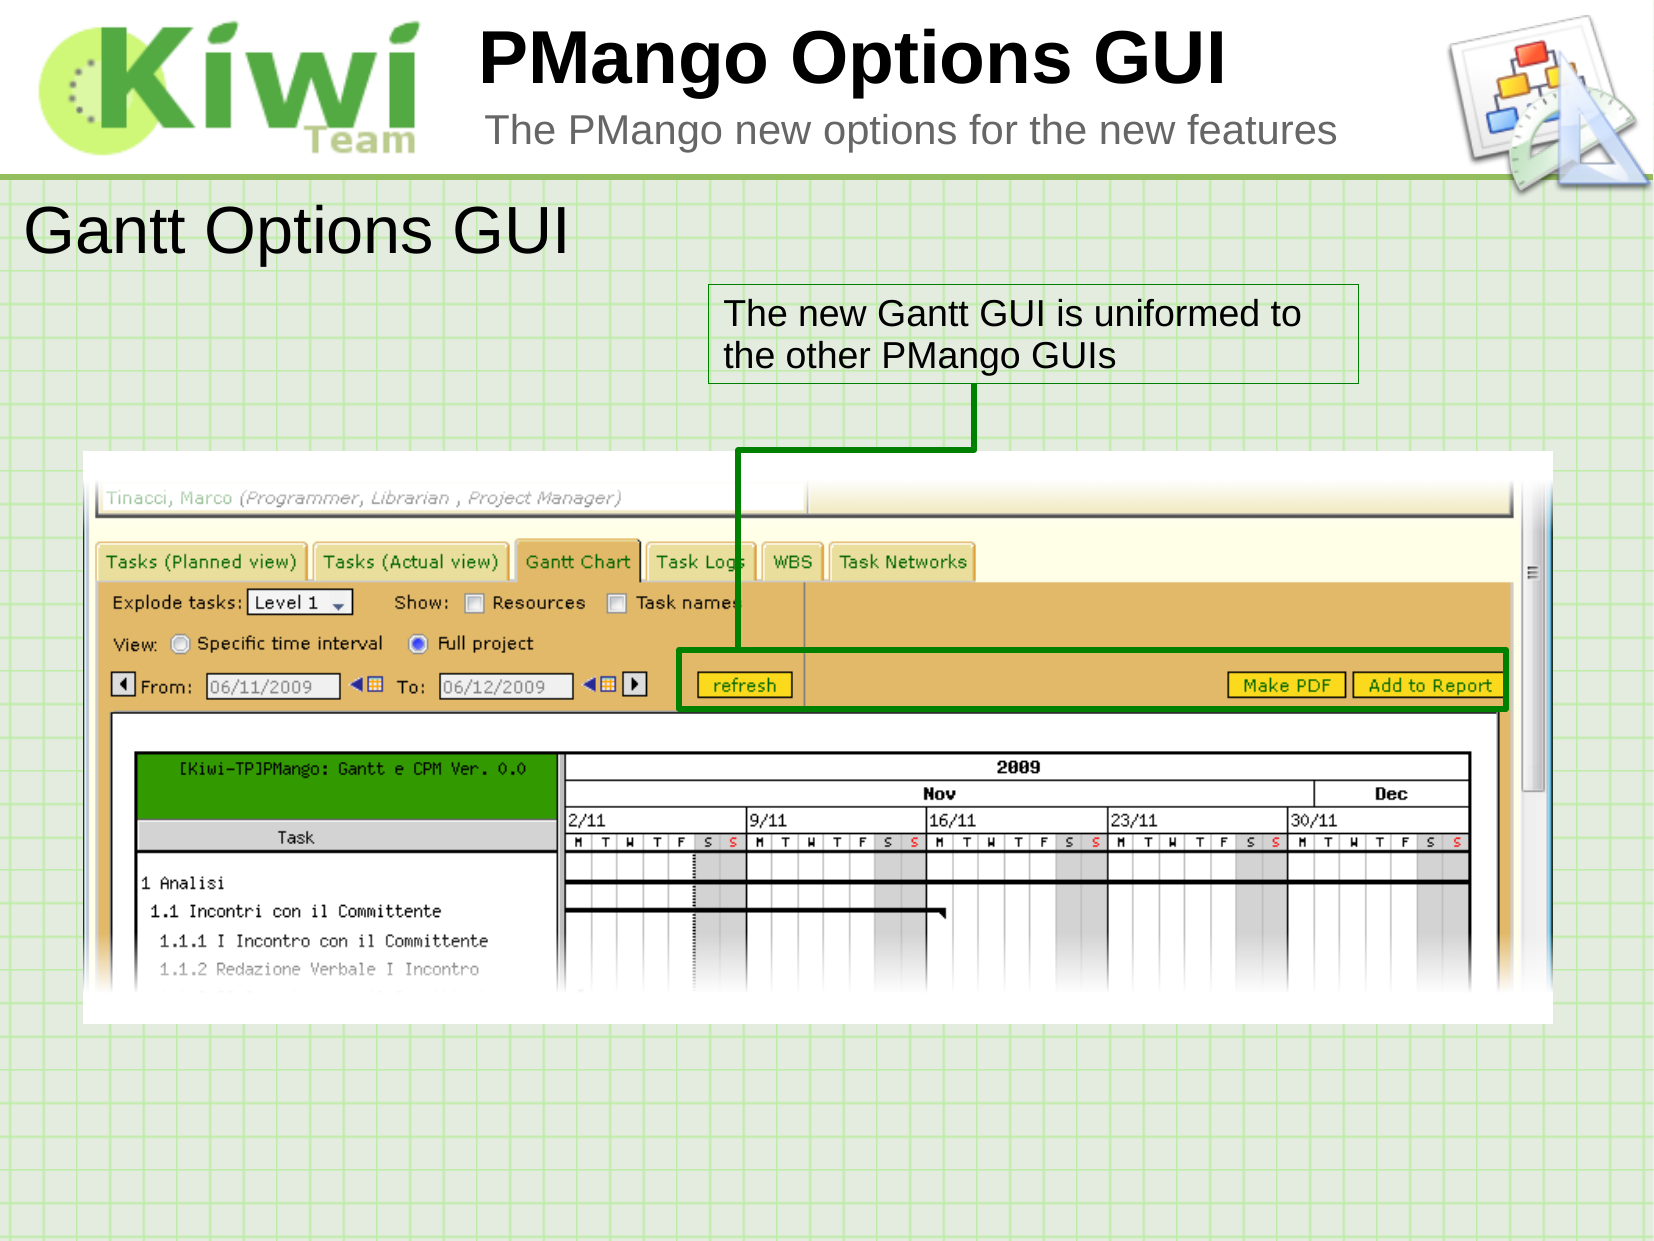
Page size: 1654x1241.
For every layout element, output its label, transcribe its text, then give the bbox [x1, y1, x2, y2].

subtitle Gantt Options GUI [23, 180, 650, 290]
text_box The new Gantt GUI is uniformed to the other PMango GUIs [708, 284, 1359, 384]
title PMango Options GUI [478, 8, 1388, 107]
picture [0, 0, 1654, 1241]
text_box [0, 0, 1446, 174]
title The PMango new options for the new features [484, 88, 1418, 173]
picture [29, 7, 438, 166]
